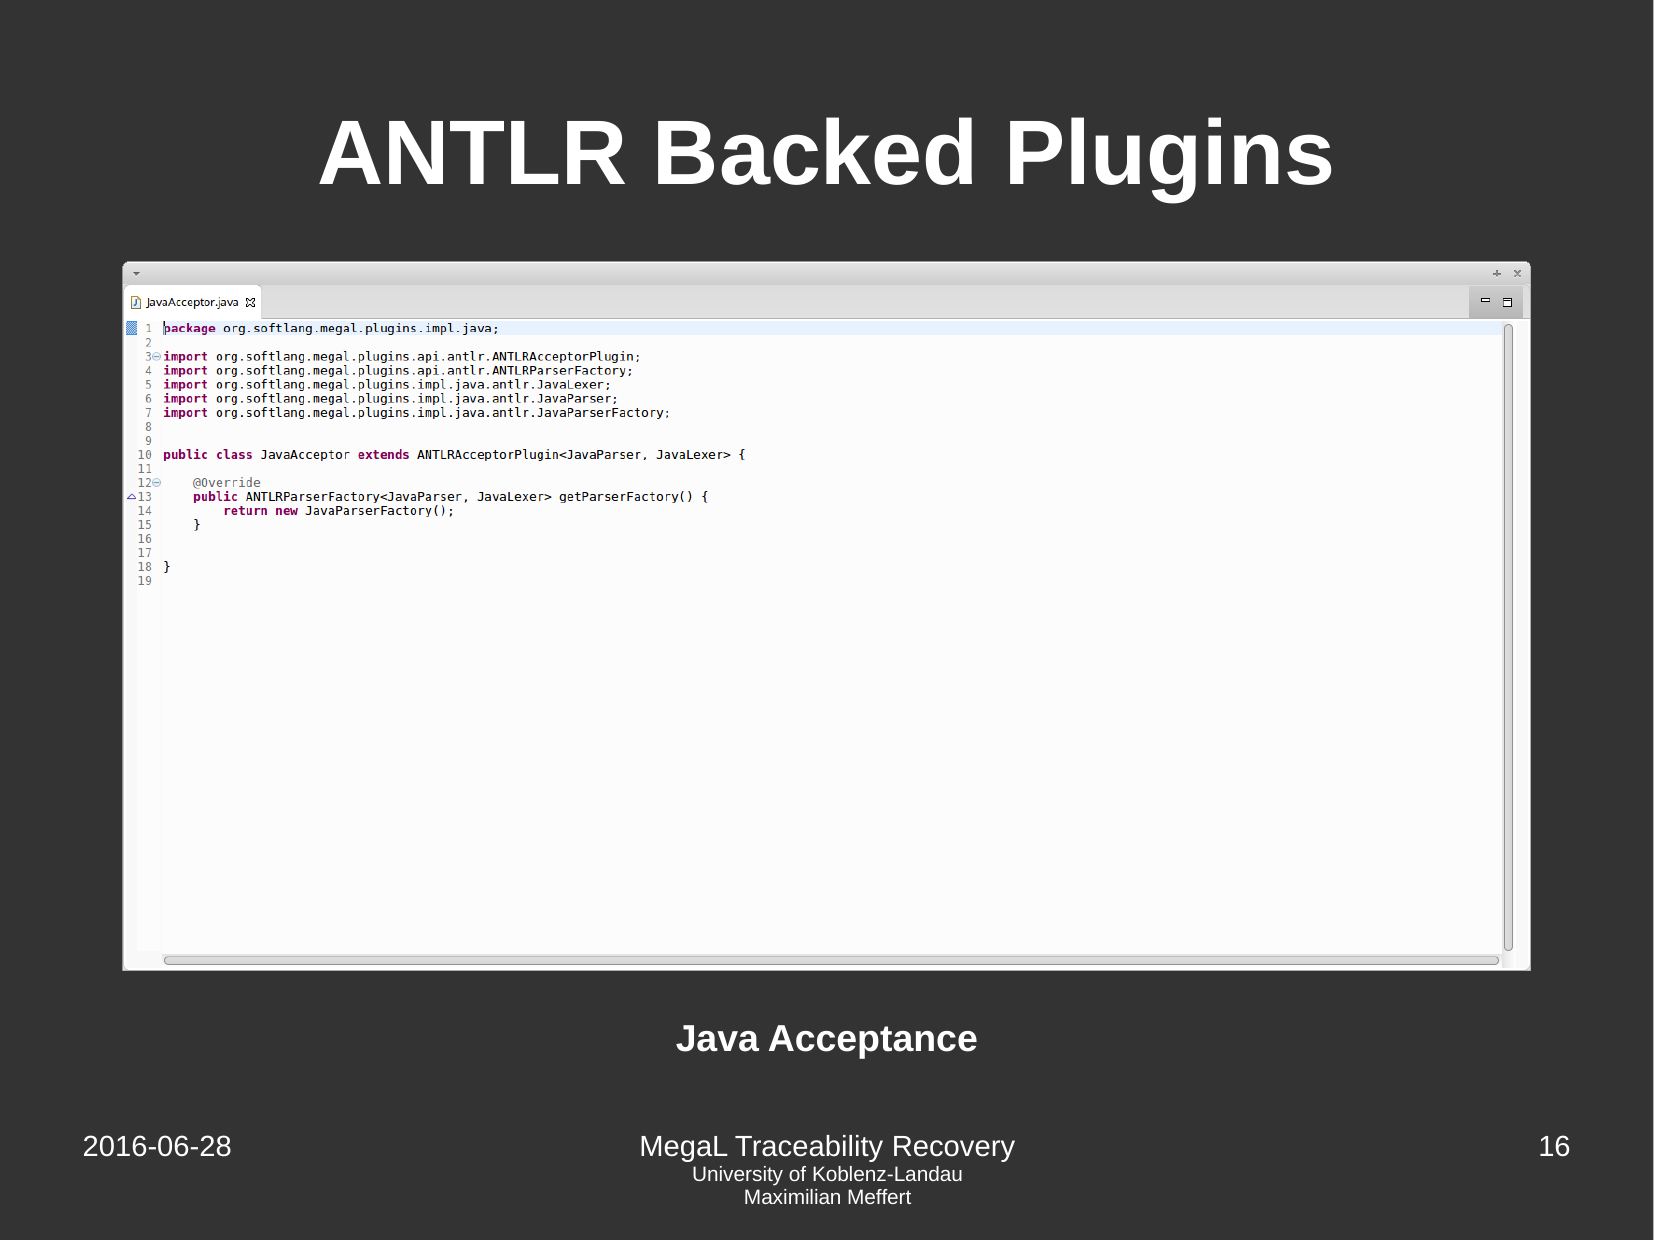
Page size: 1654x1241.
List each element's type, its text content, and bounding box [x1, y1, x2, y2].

title ANTLR Backed Plugins [82, 49, 1571, 257]
text_box Java Acceptance [436, 1010, 1217, 1068]
picture [122, 261, 1531, 971]
